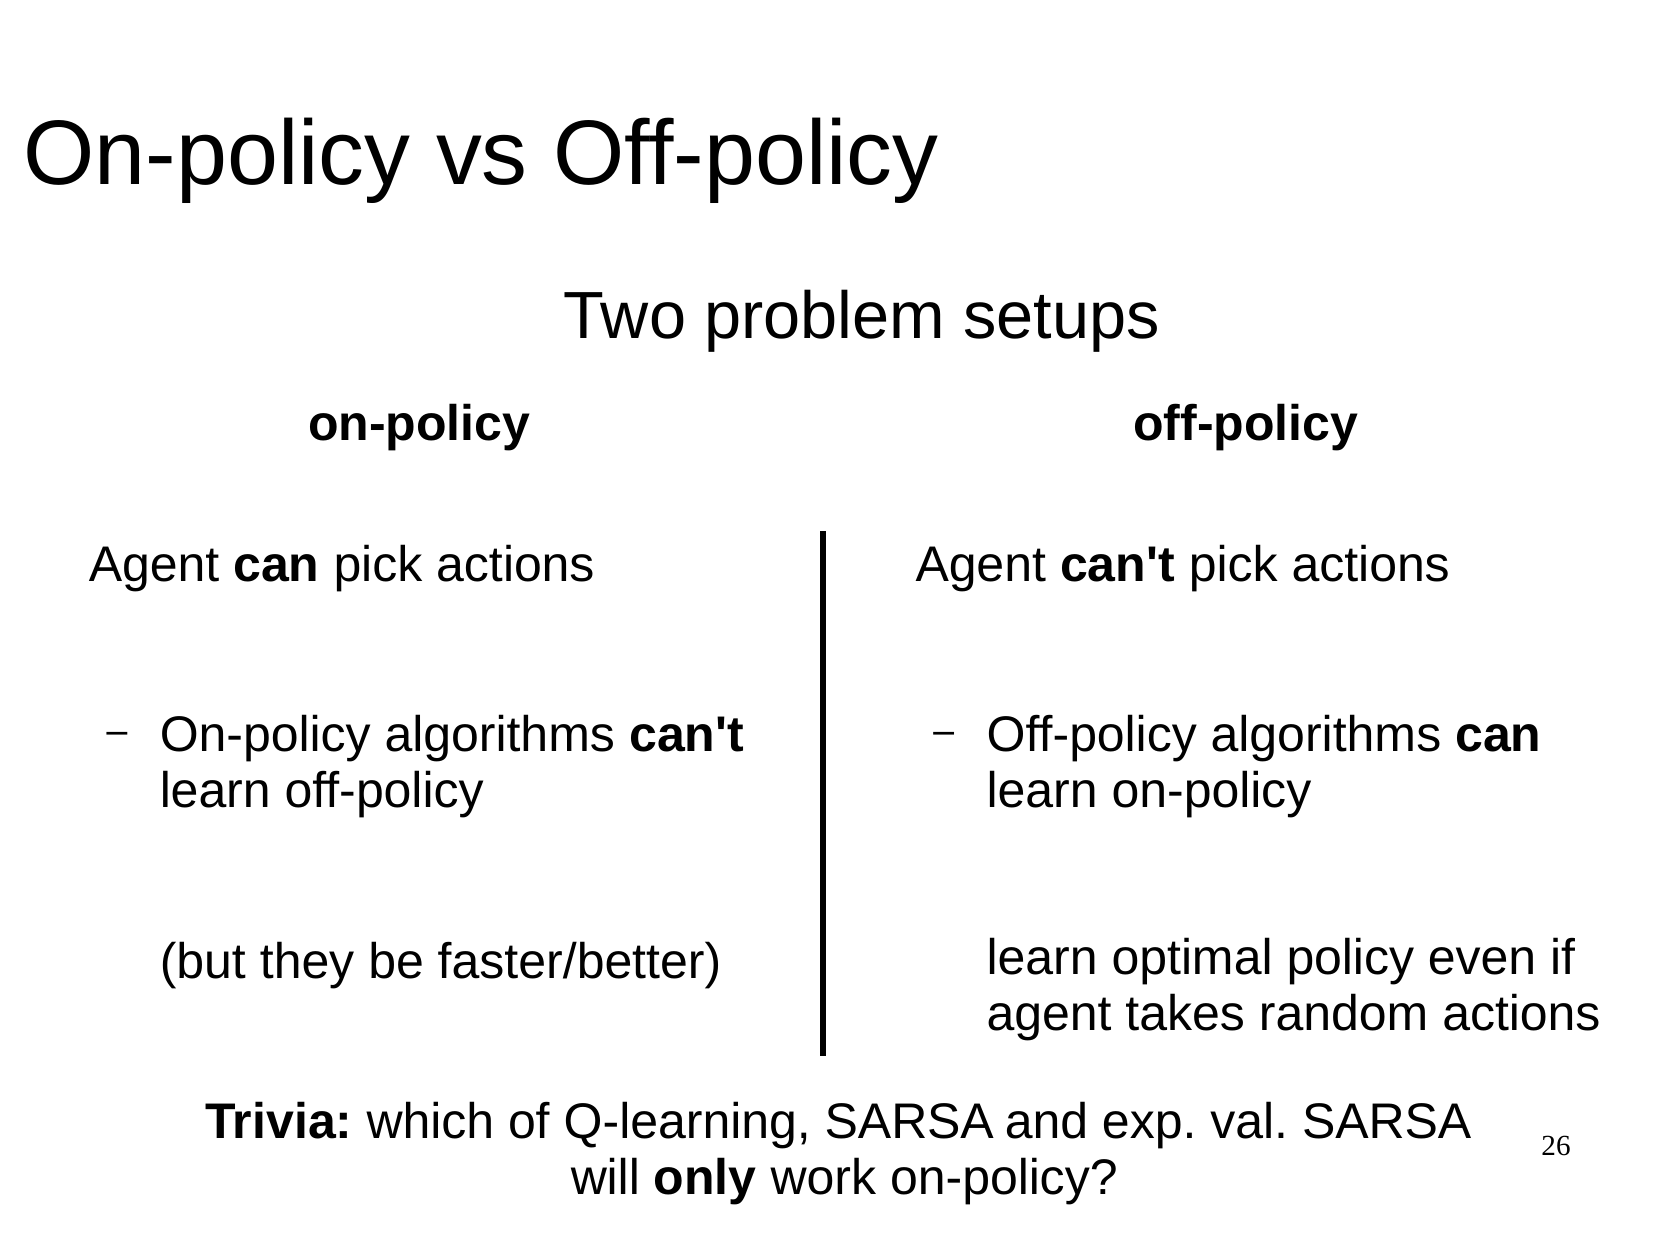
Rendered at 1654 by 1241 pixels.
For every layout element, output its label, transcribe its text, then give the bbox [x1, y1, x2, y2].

text_box off-policy Agent can't pick actions Off-policy algorithms can learn on-policy learn optimal policy even if agent takes random actions [852, 384, 1654, 1241]
text_box Trivia: which of Q-learning, SARSA and exp. val. SARSA will only work on-policy? [187, 1083, 1501, 1217]
text_box on-policy Agent can pick actions On-policy algorithms can't learn off-policy (but they be faster/better) [0, 384, 852, 1241]
title On-policy vs Off-policy [23, 49, 1512, 257]
list Two problem setups [82, 278, 1571, 384]
